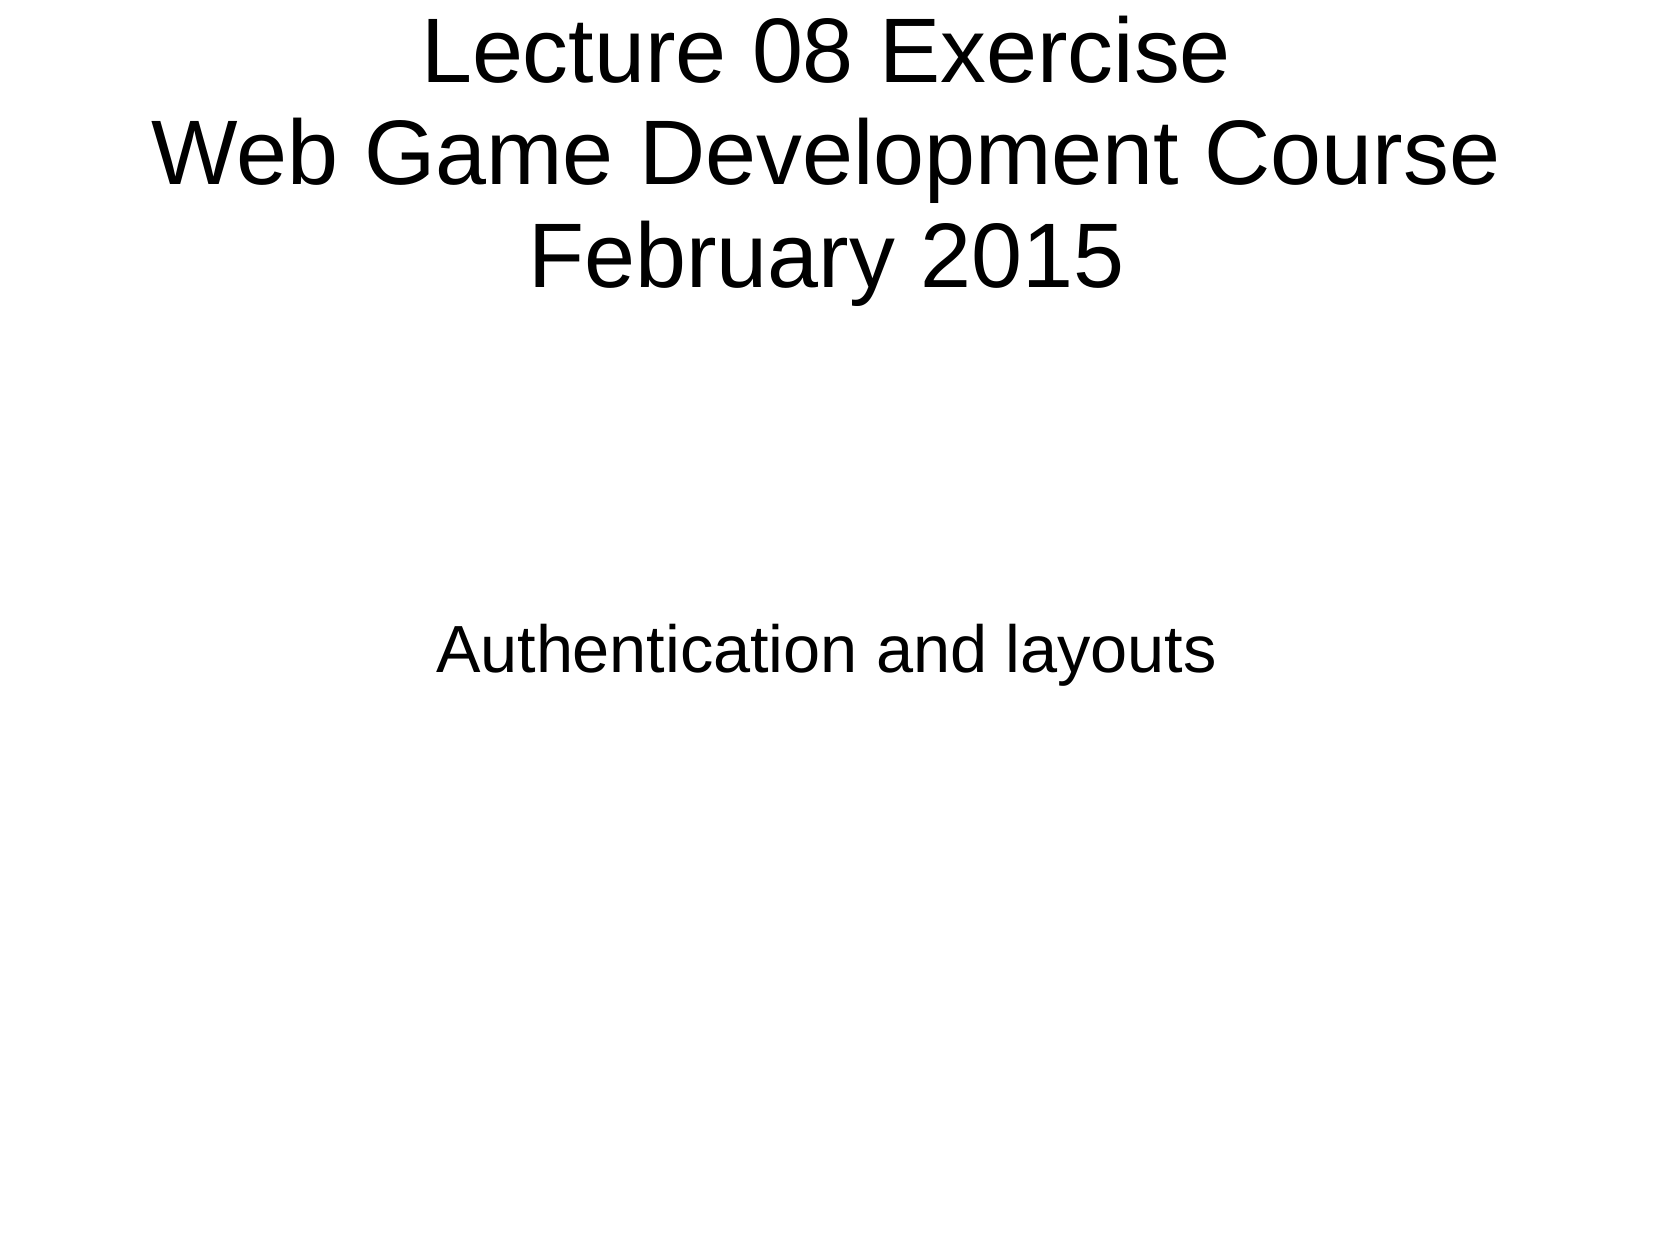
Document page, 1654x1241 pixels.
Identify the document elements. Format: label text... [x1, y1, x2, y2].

title Lecture 08 Exercise Web Game Development Course February 2015 [82, 0, 1571, 290]
subtitle Authentication and layouts [82, 290, 1571, 1010]
